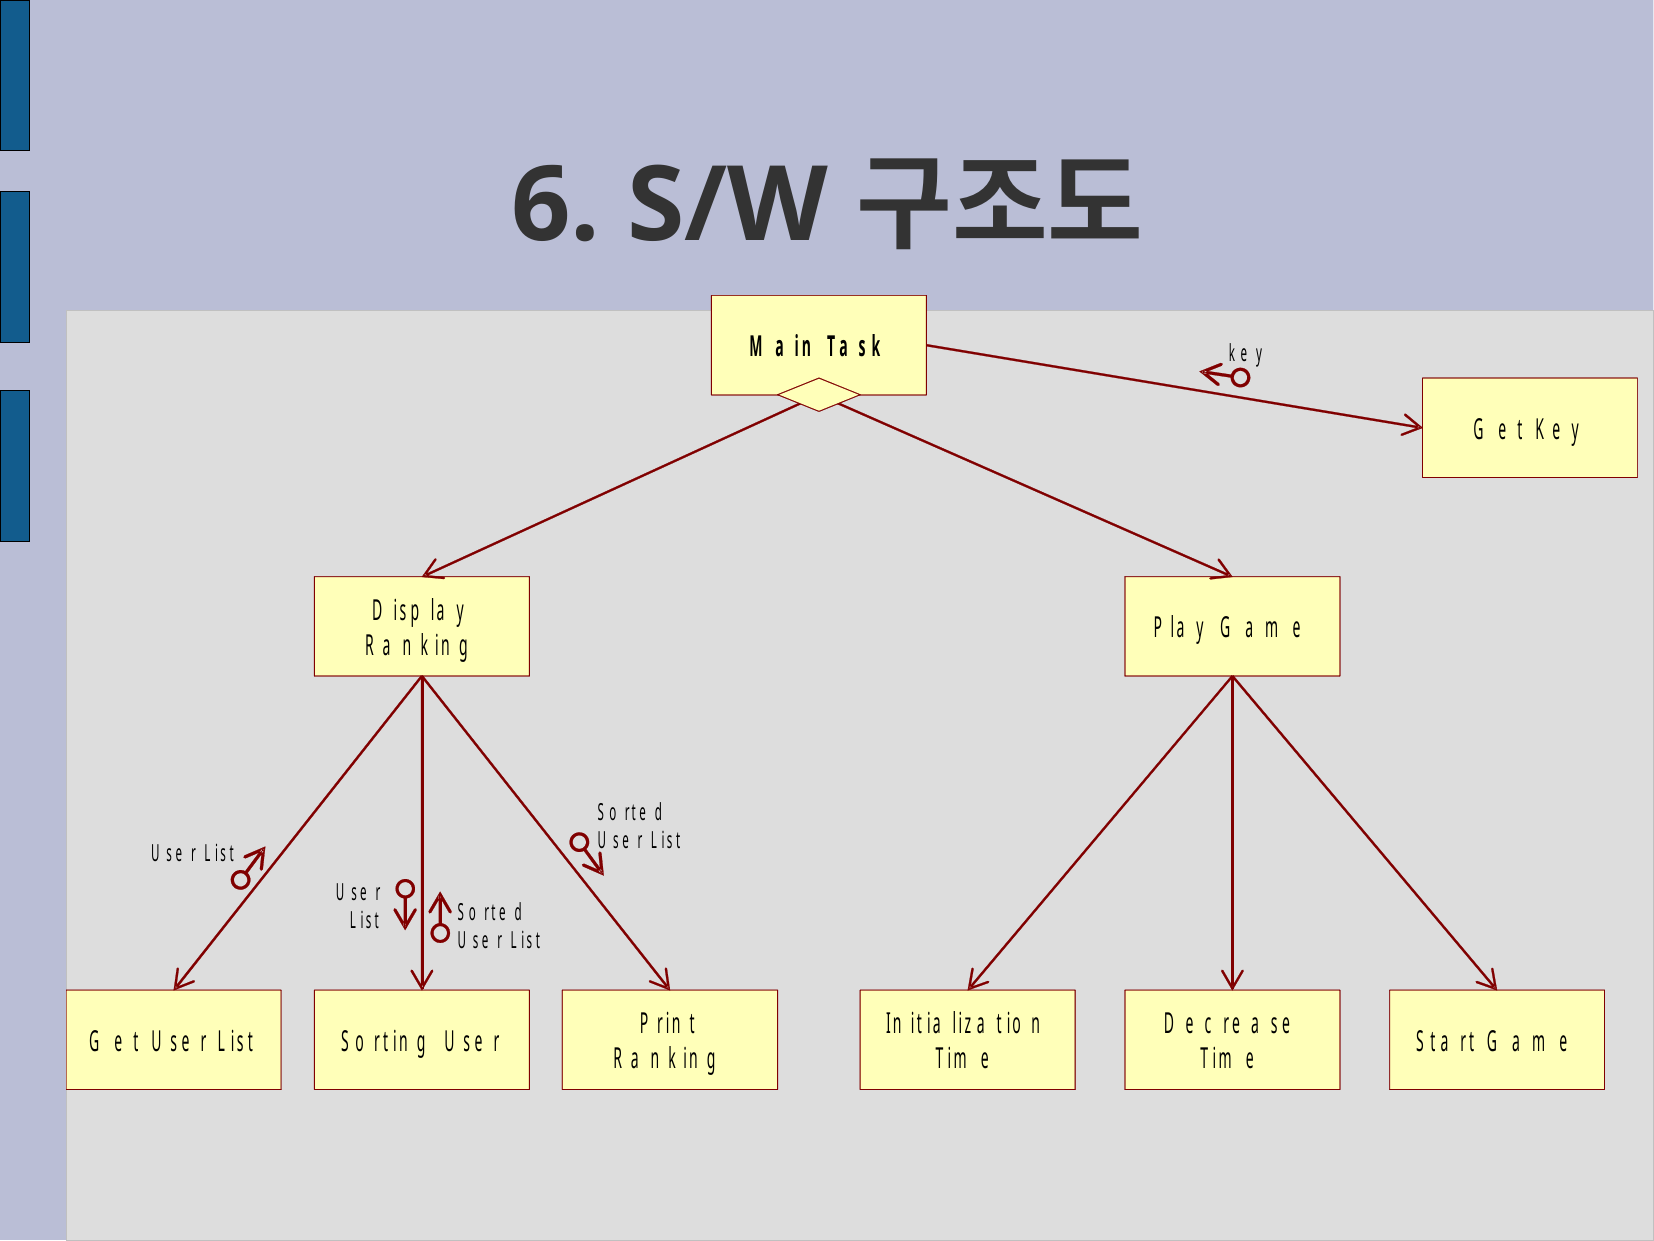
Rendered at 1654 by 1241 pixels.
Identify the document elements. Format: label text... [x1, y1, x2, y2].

picture [66, 295, 1638, 1093]
title 6. S/W 구조도 [121, 91, 1534, 295]
